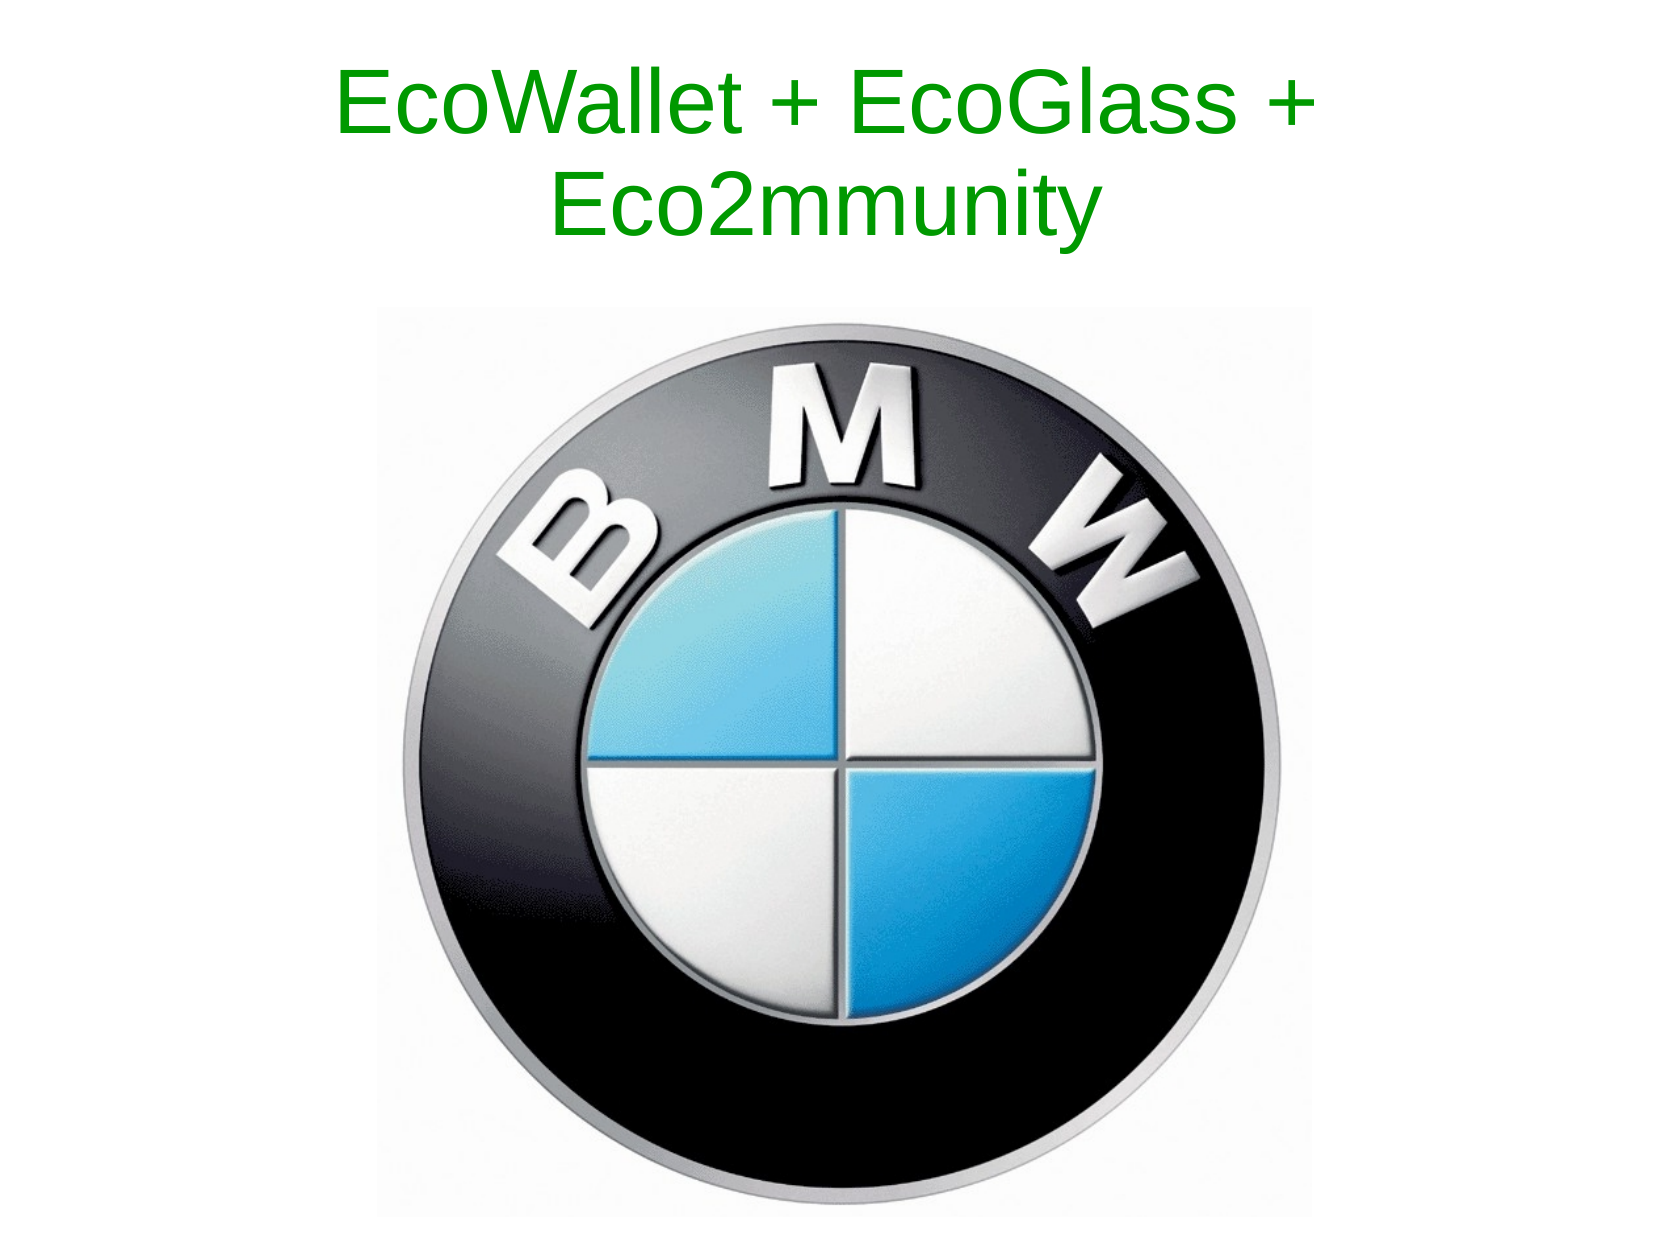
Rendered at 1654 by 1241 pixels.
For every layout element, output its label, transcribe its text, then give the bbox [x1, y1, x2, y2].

title EcoWallet + EcoGlass + Eco2mmunity [82, 49, 1571, 257]
picture [377, 307, 1312, 1217]
